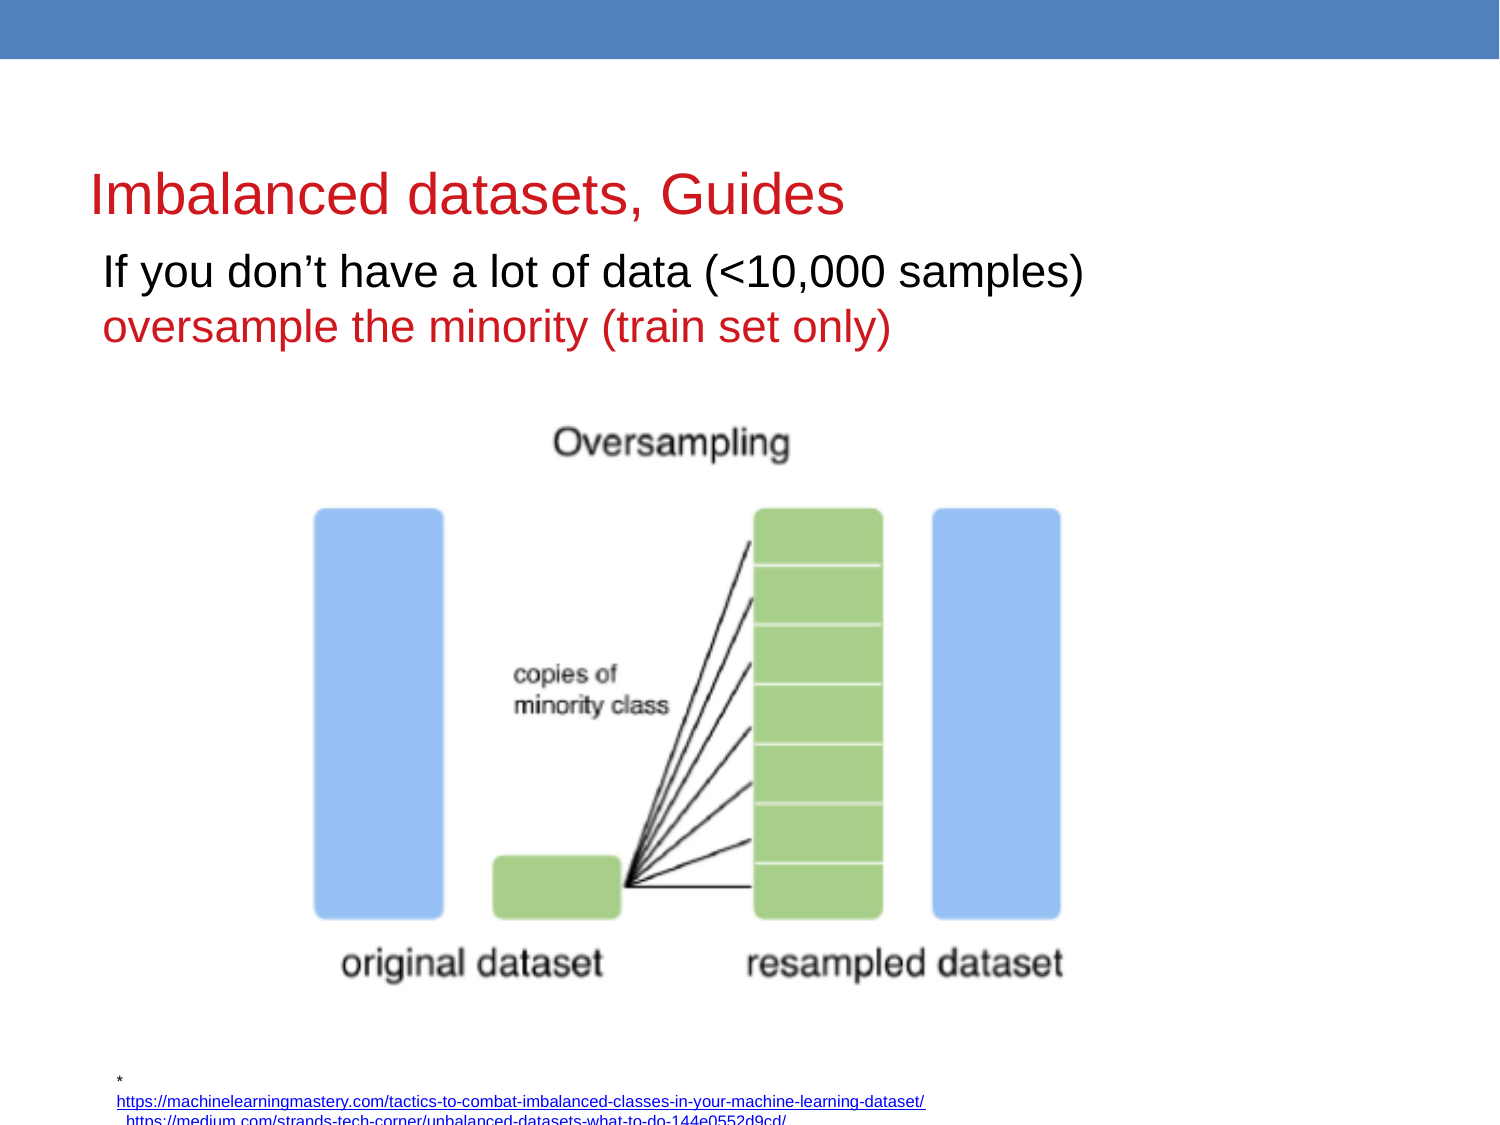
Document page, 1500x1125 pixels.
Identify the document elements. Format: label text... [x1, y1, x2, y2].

text_box If you don’t have a lot of data (<10,000 samples) oversample the minority (train set only) [87, 233, 1437, 1034]
picture [305, 414, 1104, 1003]
text_box Imbalanced datasets, Guides [75, 87, 1425, 250]
text_box * https://machinelearningmastery.com/tactics-to-combat-imbalanced-classes-in-your-machine-learning-dataset/ https://medium.com/strands-tech-corner/unbalanced-datasets-what-to-do-144e0552d9cd/ [101, 1063, 952, 1116]
